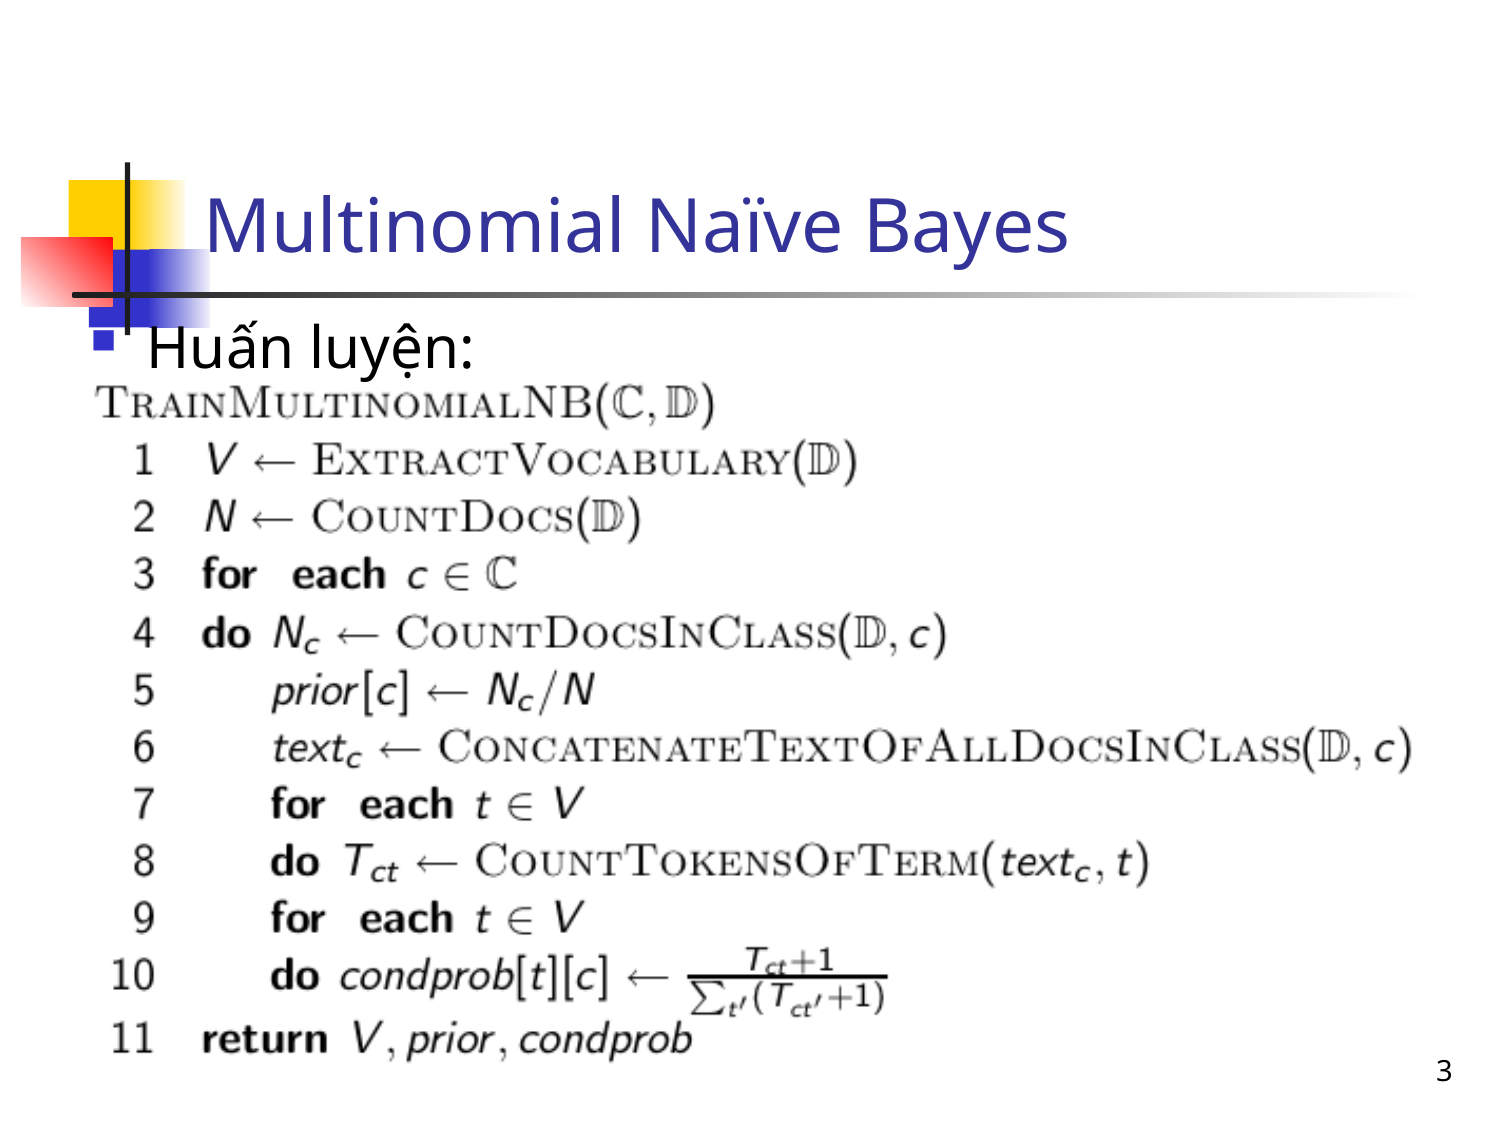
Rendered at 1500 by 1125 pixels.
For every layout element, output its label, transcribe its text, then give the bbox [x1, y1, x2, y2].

picture [93, 428, 1424, 1068]
text_box Huấn luyện: [75, 302, 1468, 428]
title Multinomial Naïve Bayes [188, 35, 1468, 275]
slide_number <number> [1155, 1024, 1468, 1100]
